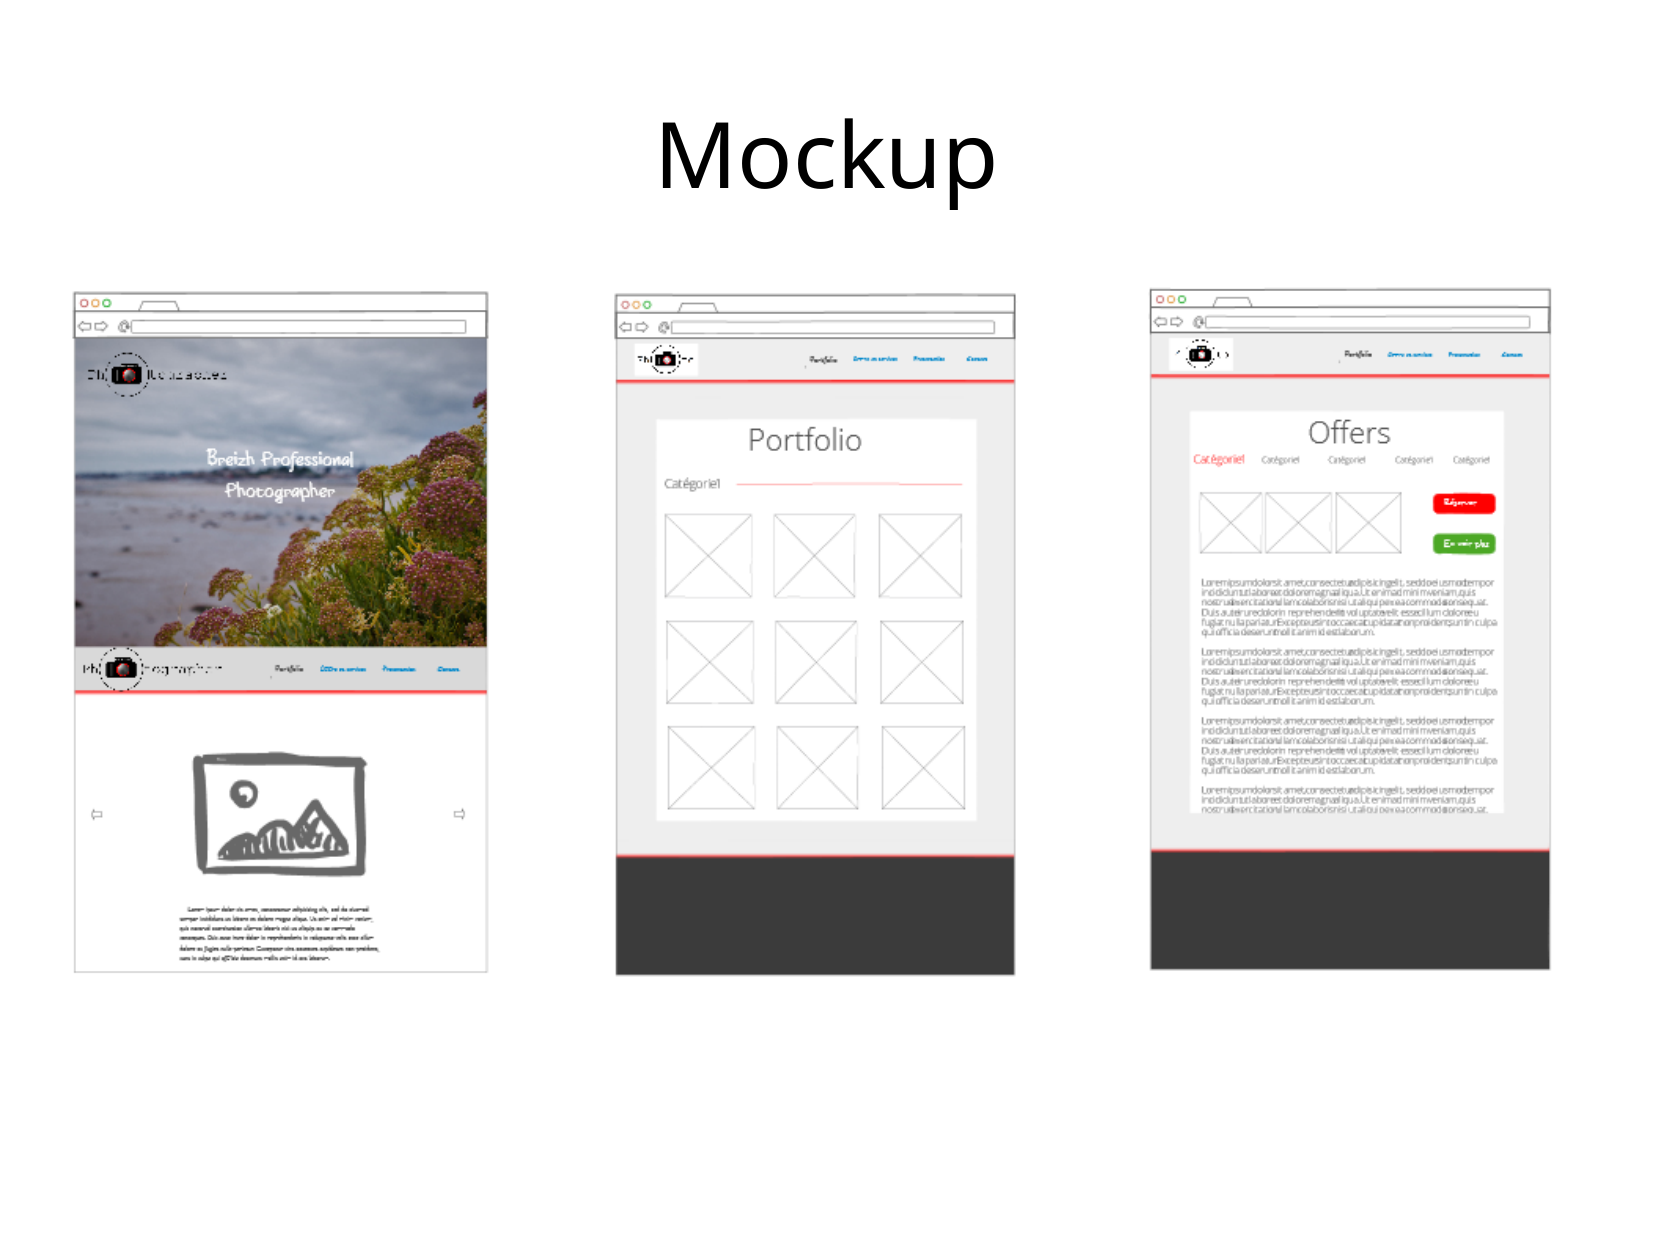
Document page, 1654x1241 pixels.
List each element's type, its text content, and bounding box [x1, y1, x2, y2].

picture [0, 236, 1654, 1040]
title Mockup [82, 49, 1571, 256]
